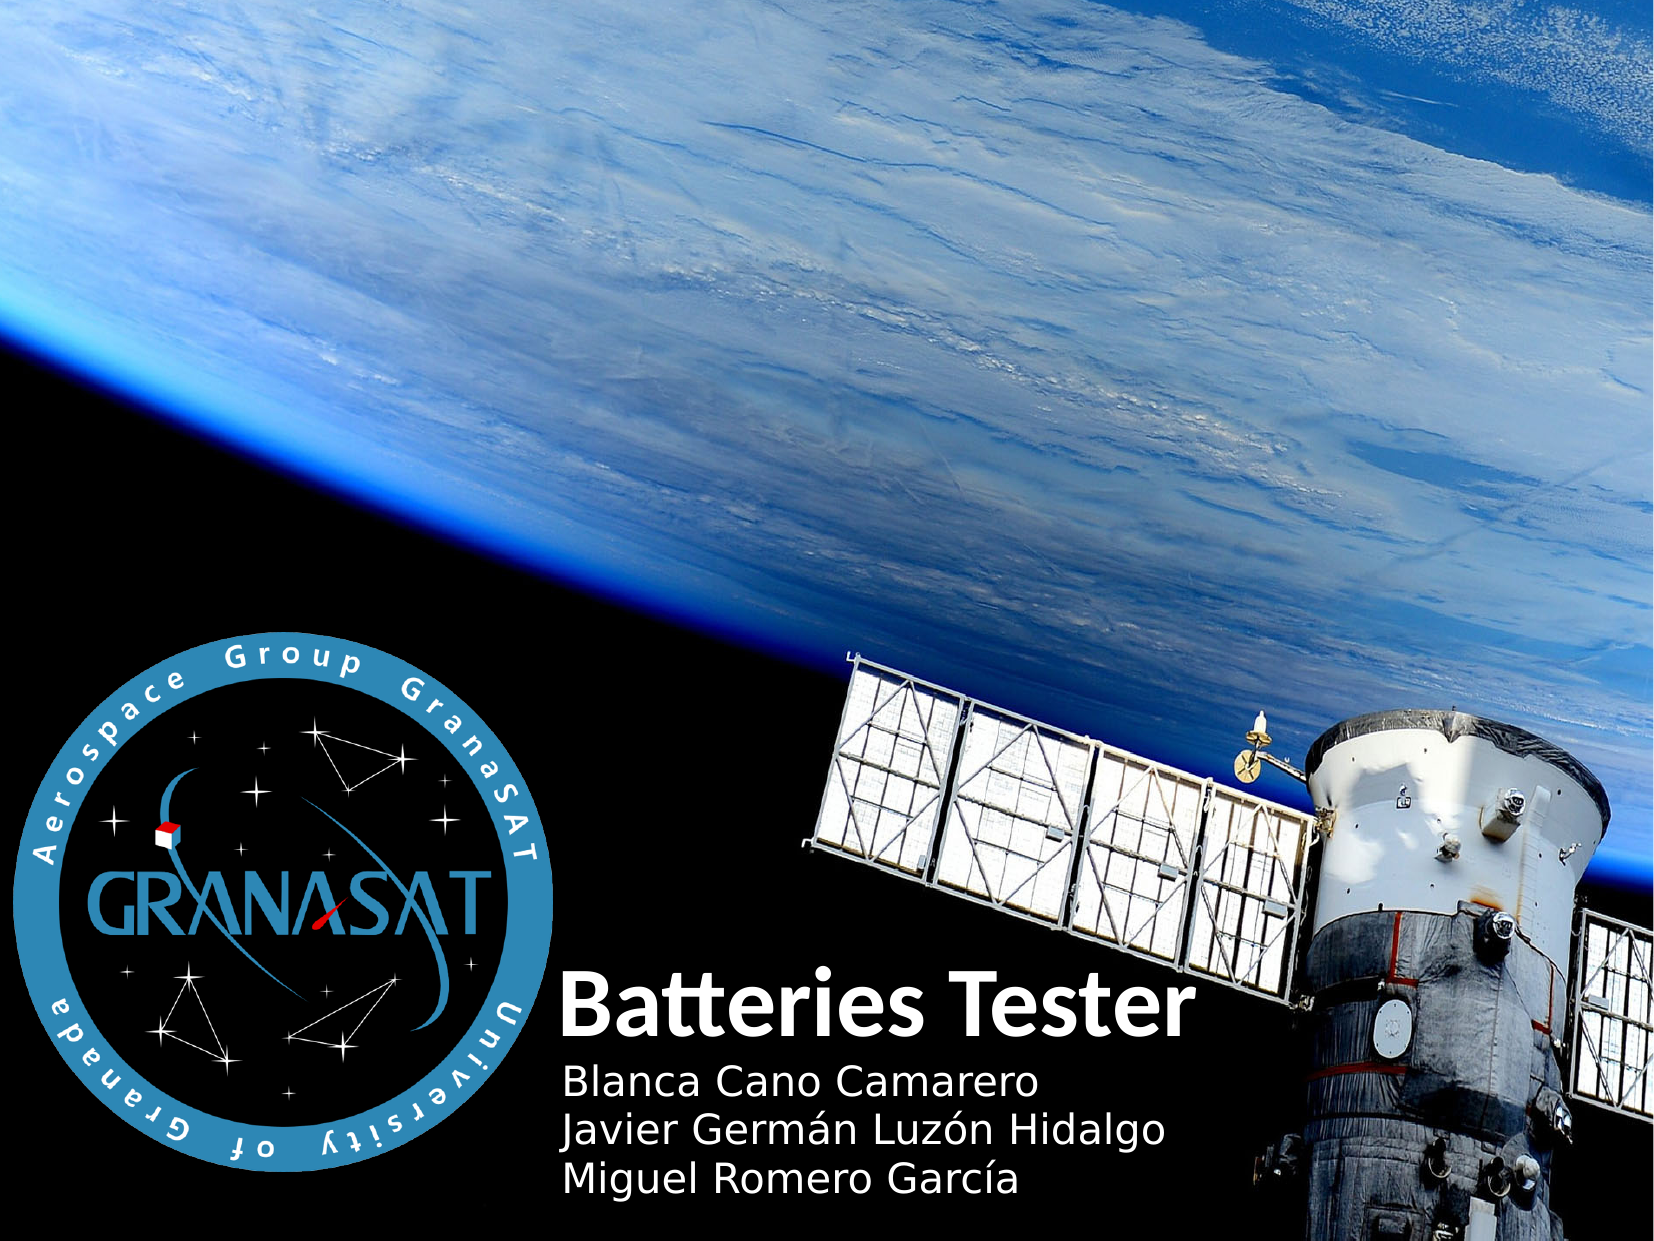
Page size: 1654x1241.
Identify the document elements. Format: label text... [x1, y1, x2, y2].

text_box Batteries Tester [553, 954, 1249, 1070]
picture [0, 0, 1654, 1241]
text_box Blanca Cano Camarero Javier Germán Luzón Hidalgo Miguel Romero García [546, 1050, 1234, 1211]
